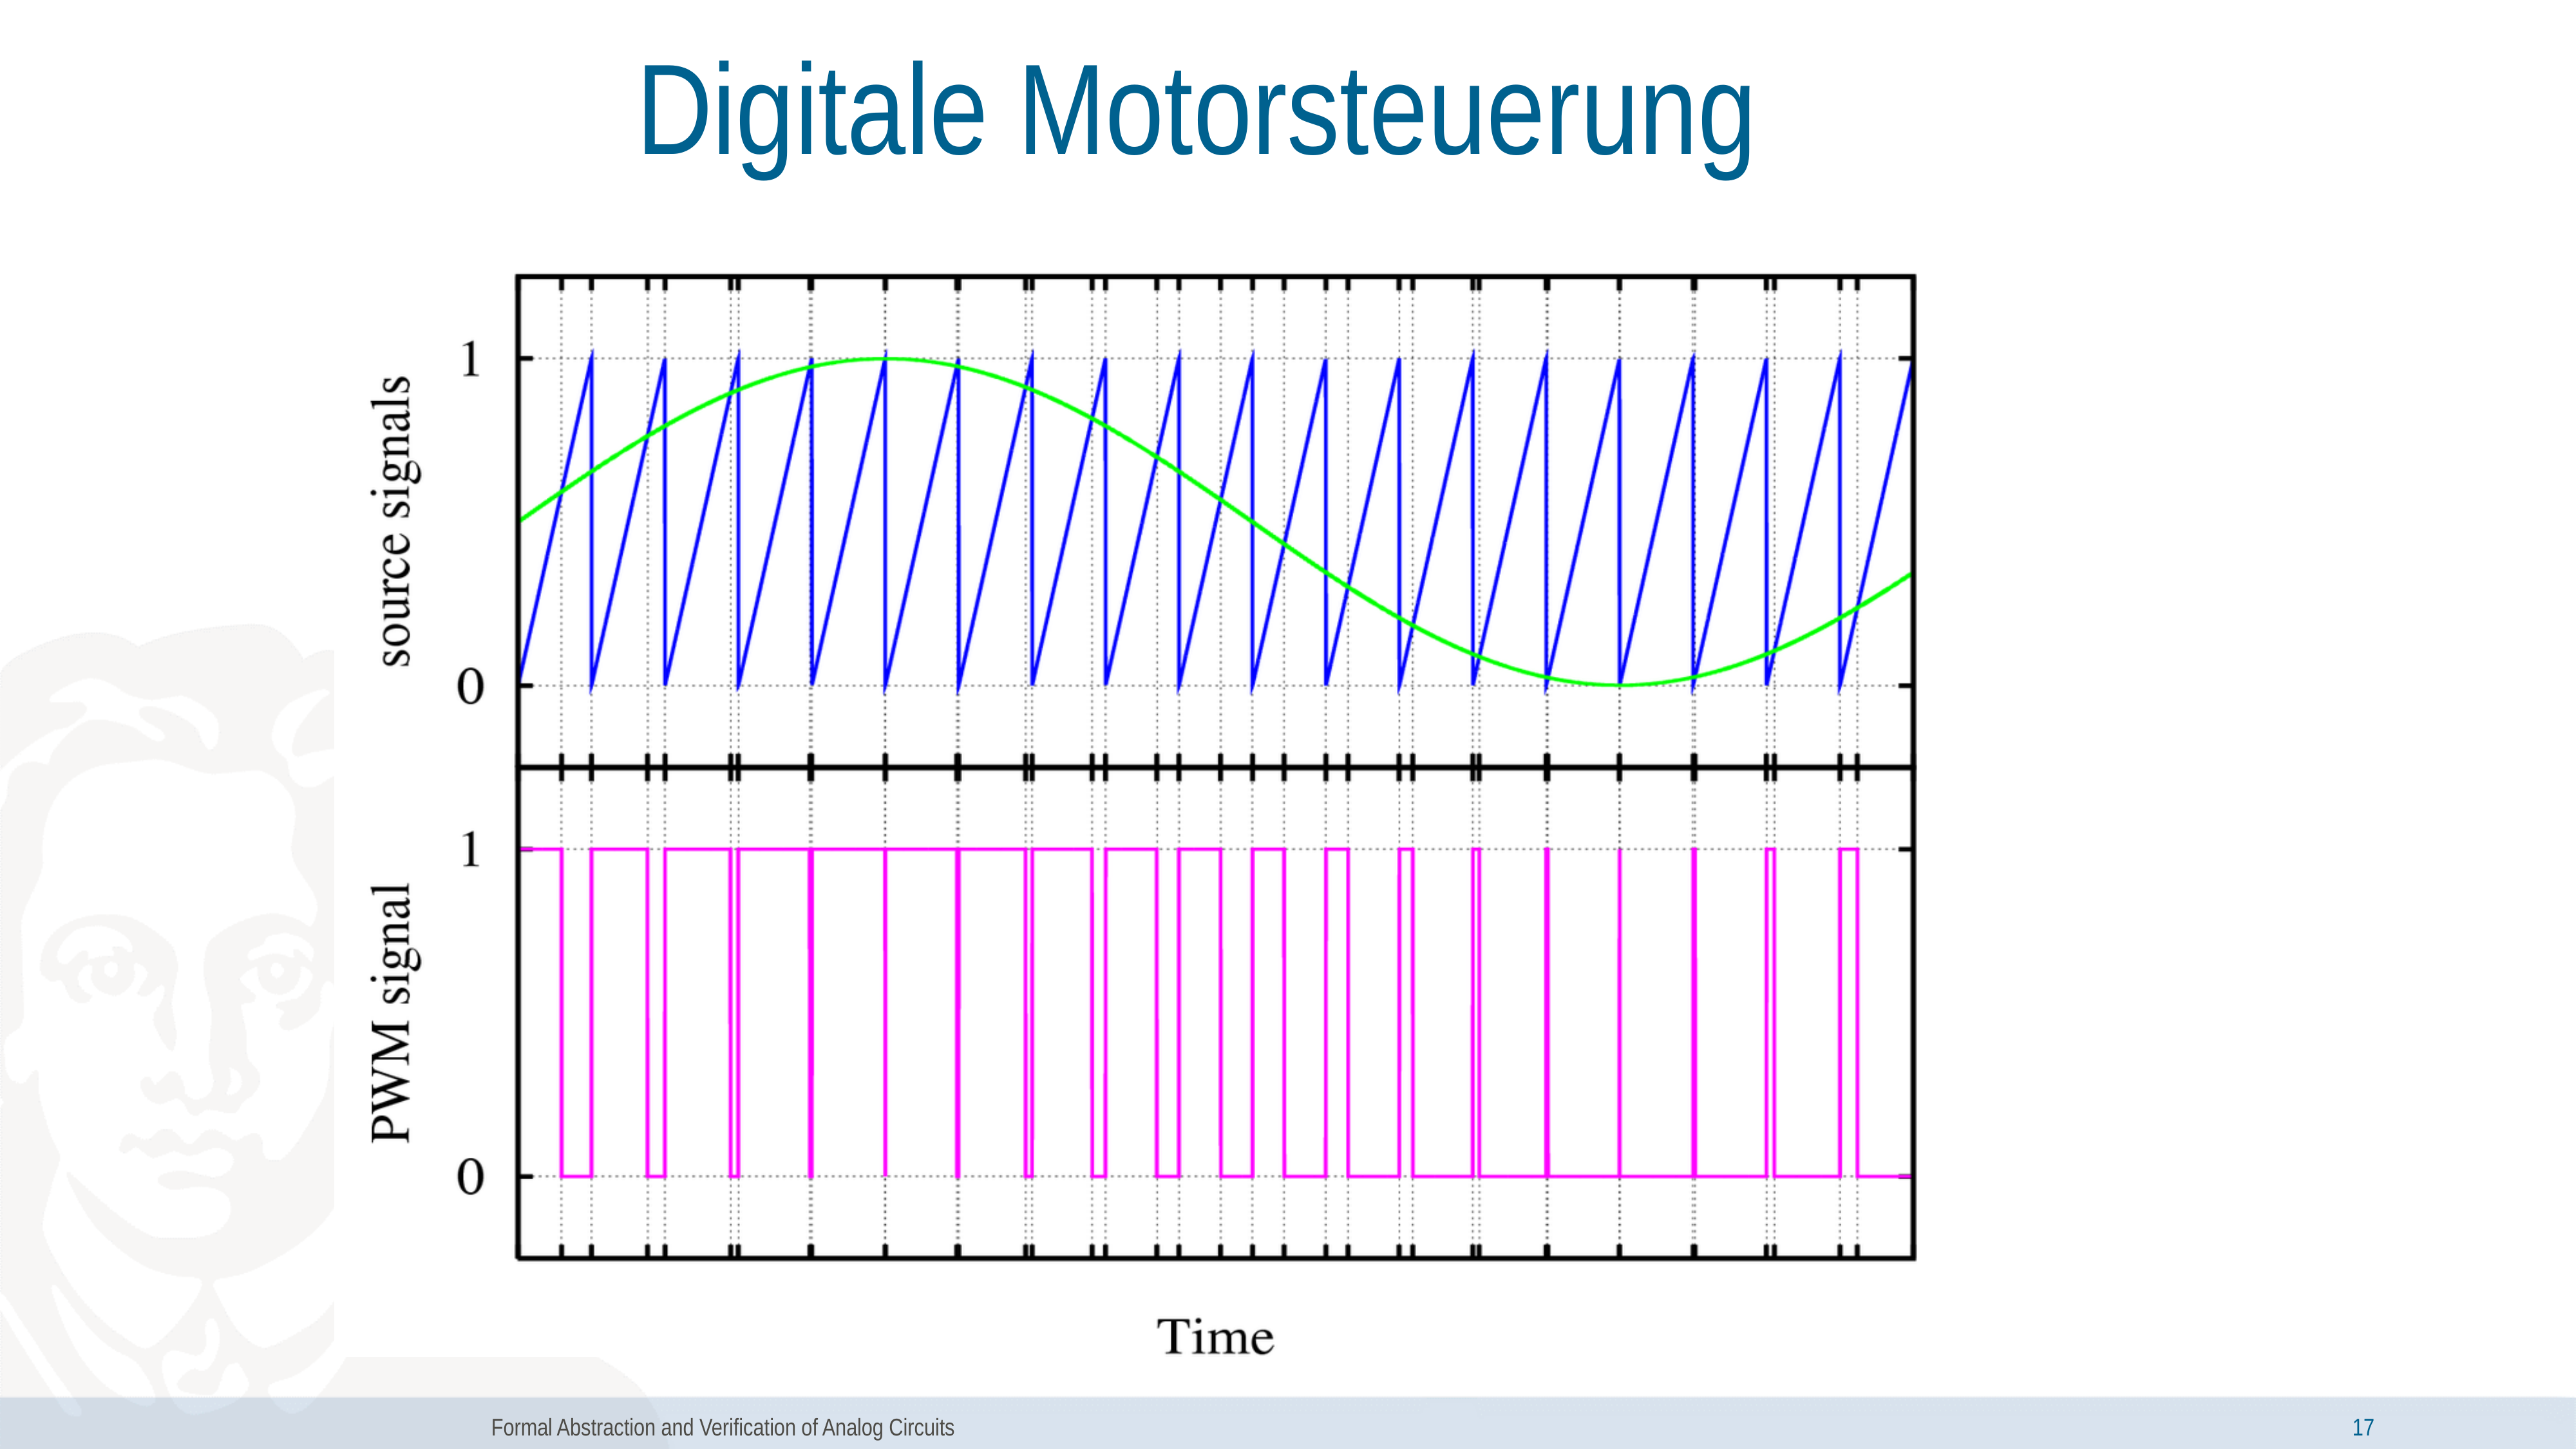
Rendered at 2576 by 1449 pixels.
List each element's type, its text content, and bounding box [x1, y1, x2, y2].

slide_number <Nummer> [2342, 1407, 2537, 1430]
title Digitale Motorsteuerung [200, 21, 2194, 173]
footer Formal Abstraction and Verification of Analog Circuits [481, 1407, 2277, 1444]
picture [0, 0, 2576, 1449]
